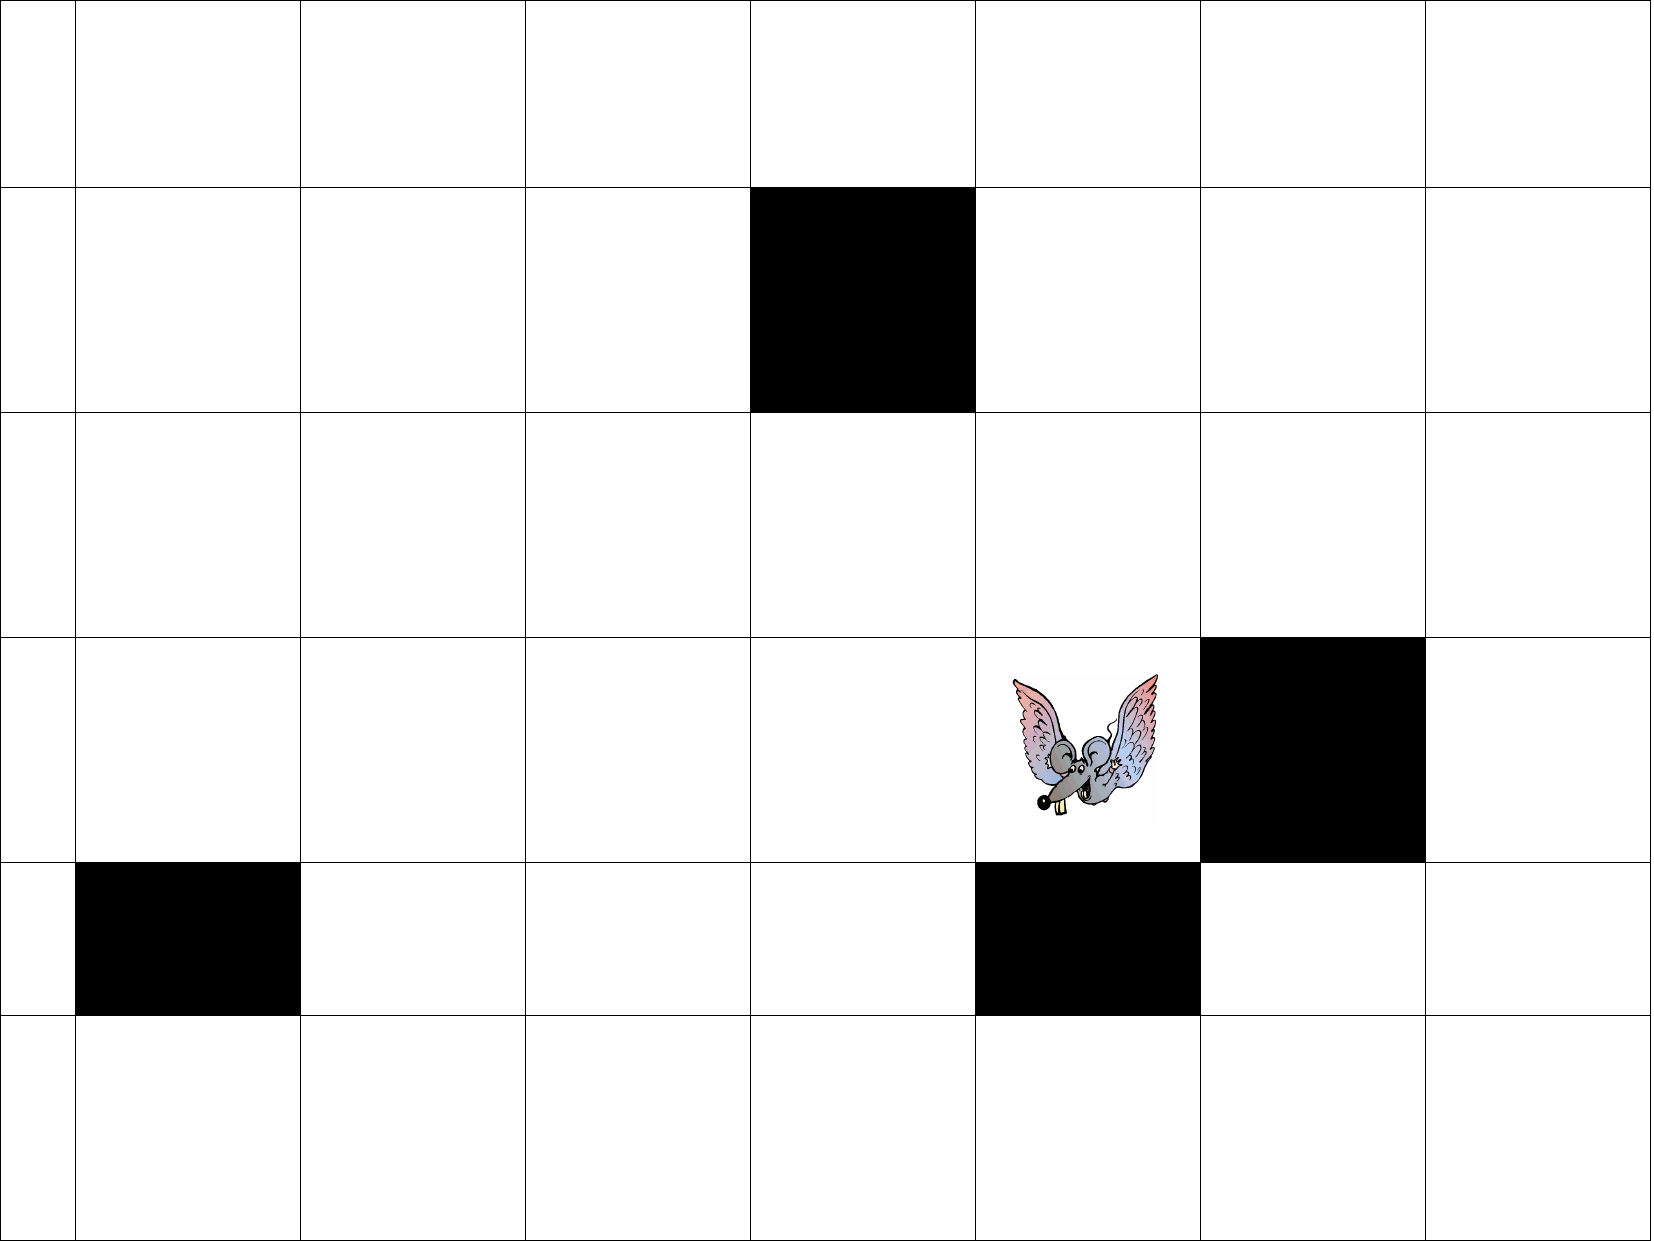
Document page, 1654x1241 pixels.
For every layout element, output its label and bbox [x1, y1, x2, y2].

text_box [0, 0, 1651, 1241]
picture [1012, 674, 1158, 826]
